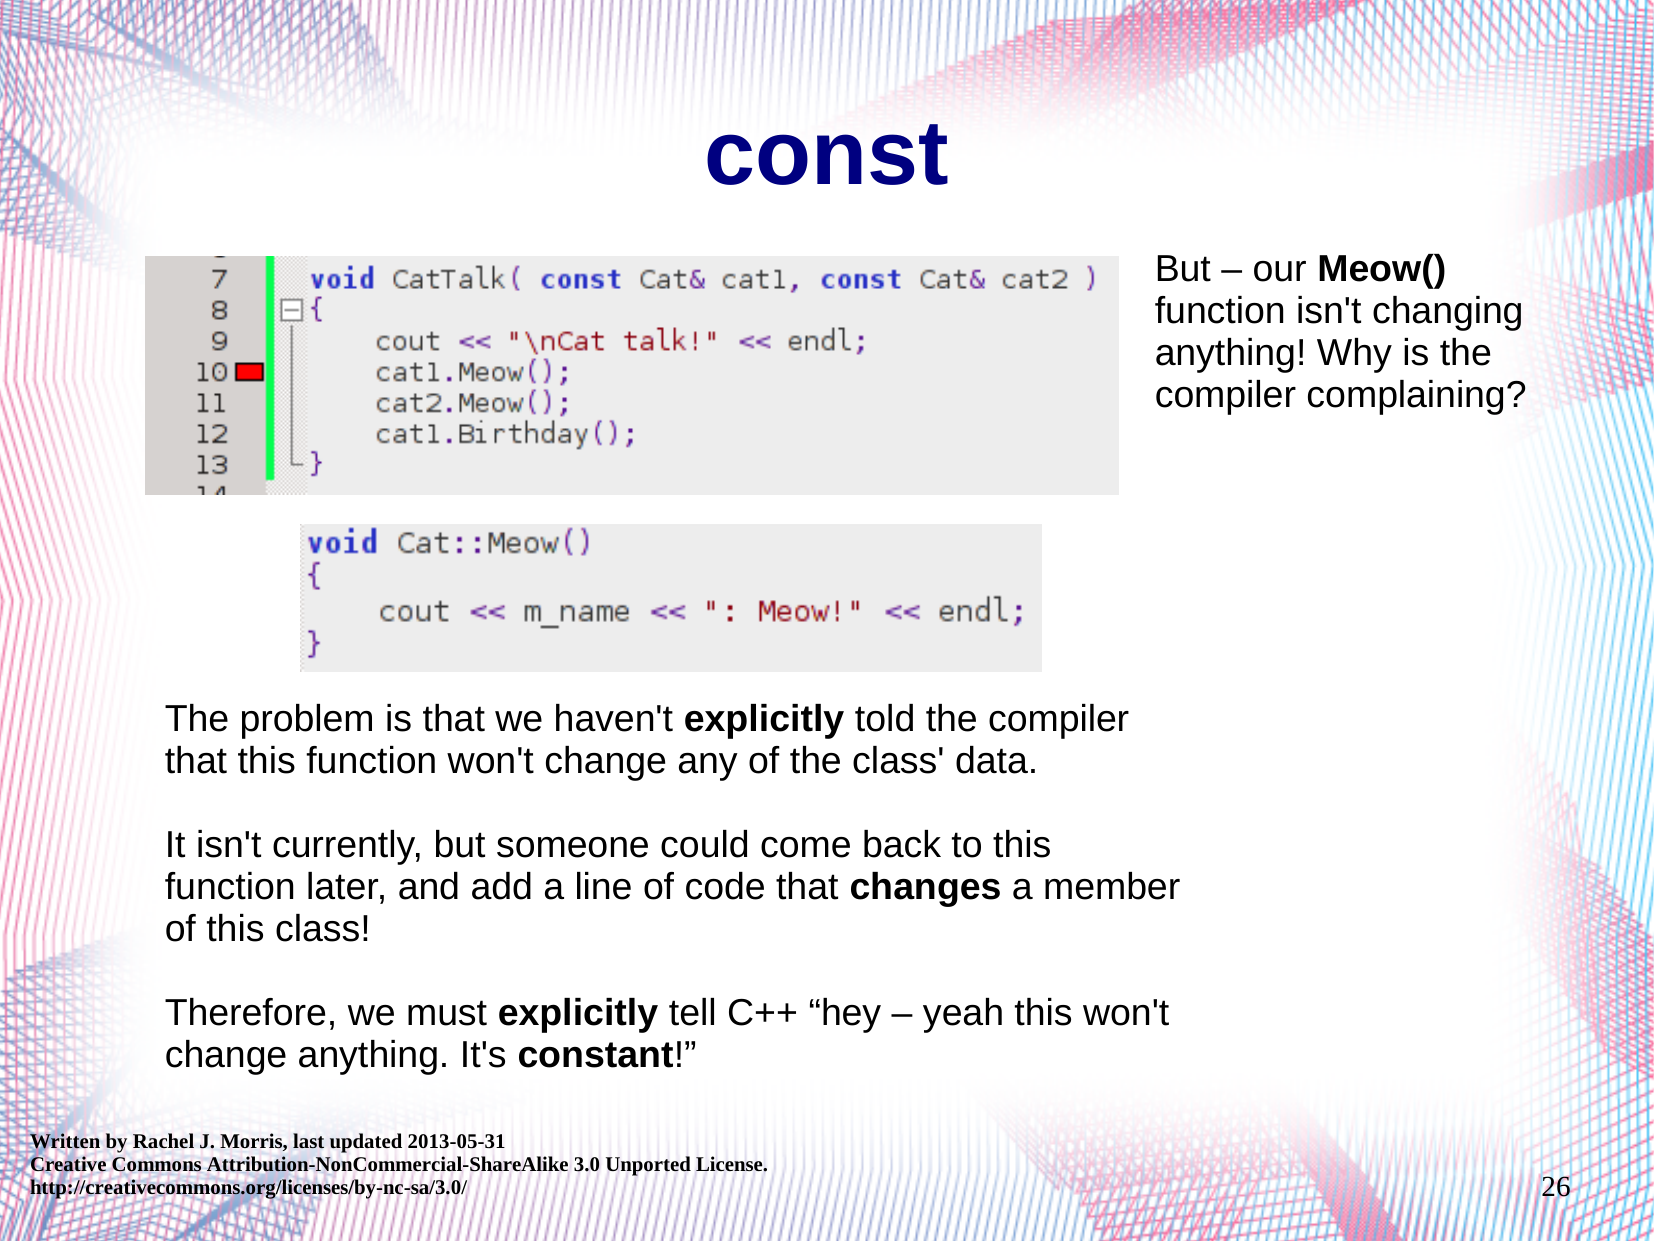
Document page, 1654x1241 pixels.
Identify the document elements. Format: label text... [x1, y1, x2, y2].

text_box The problem is that we haven't explicitly told the compiler that this function won't change any of the class' data. It isn't currently, but someone could come back to this function later, and add a line of code that changes a member of this class! Therefore, we must explicitly tell C++ “hey – yeah this won't change anything. It's constant!” [150, 690, 1201, 1083]
text_box But – our Meow() function isn't changing anything! Why is the compiler complaining? [1140, 240, 1576, 423]
picture [0, 0, 1654, 1241]
title const [82, 49, 1571, 257]
